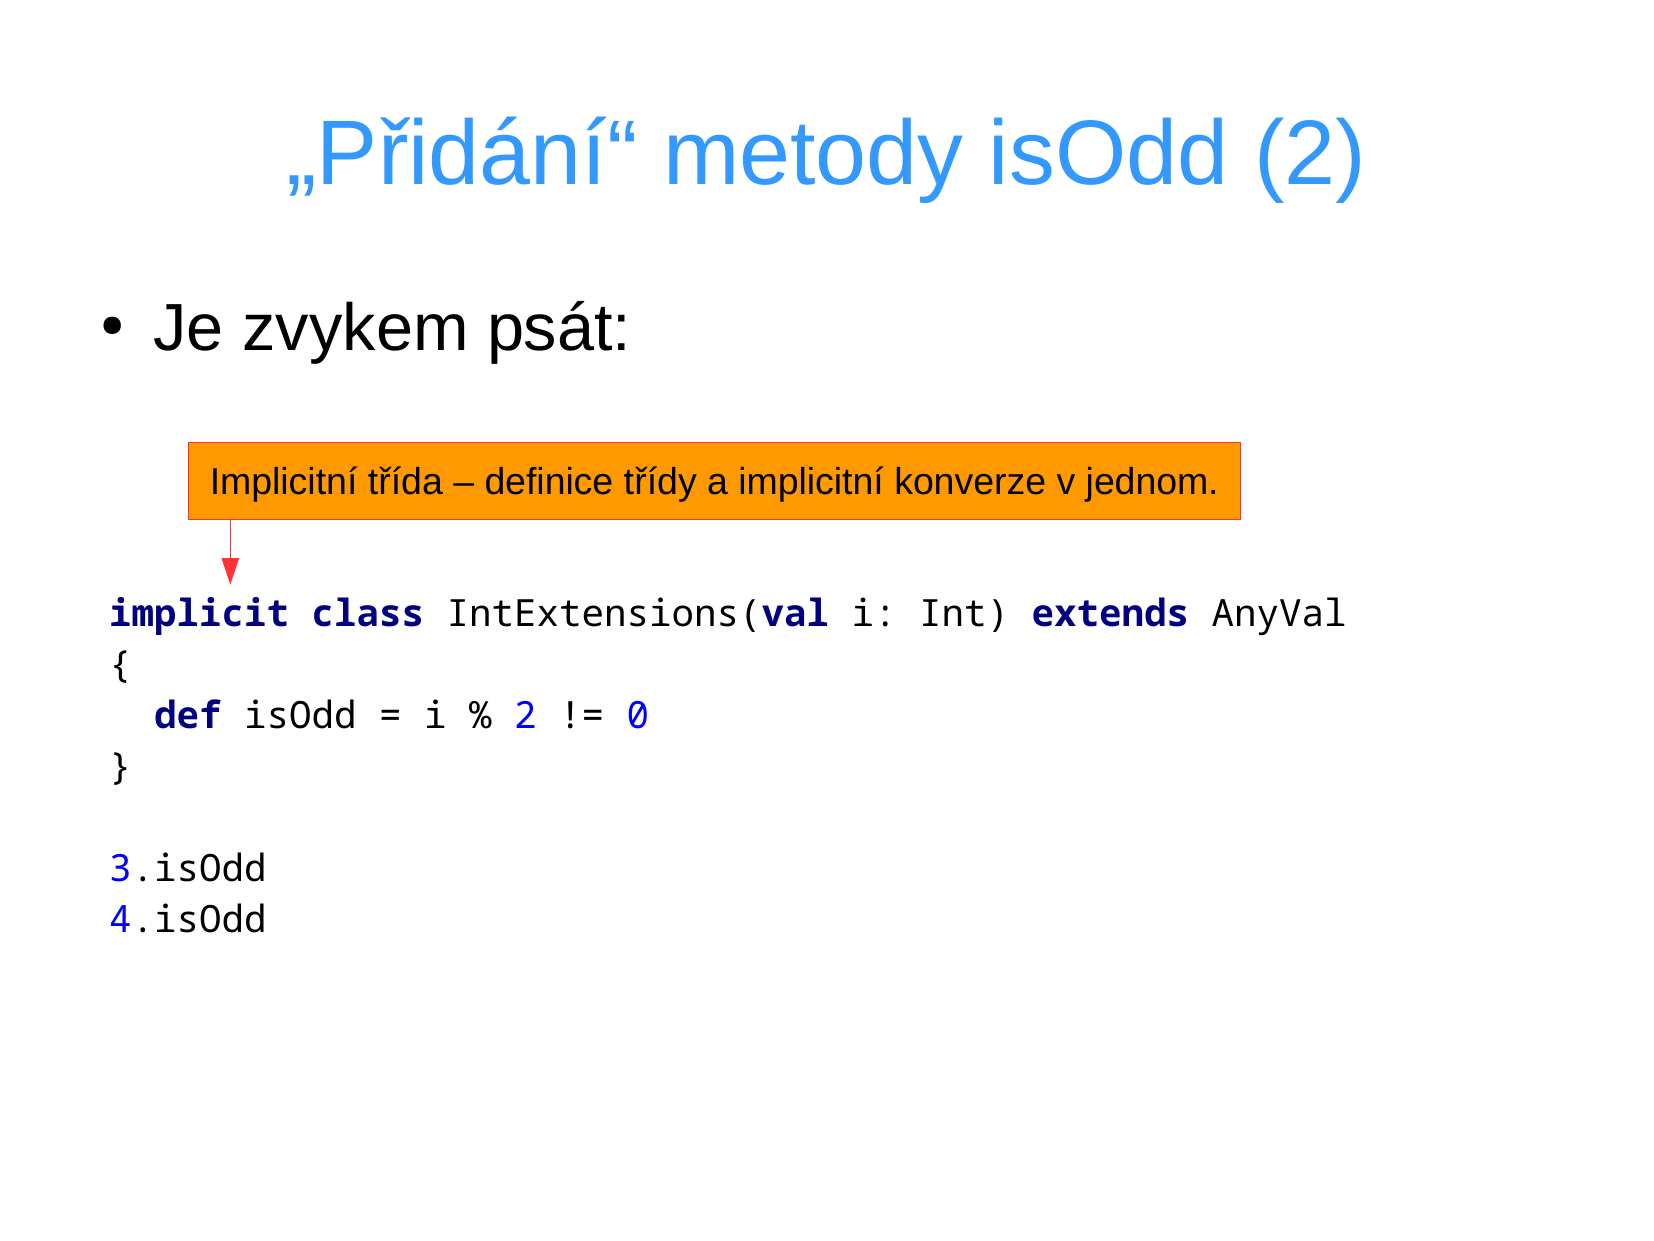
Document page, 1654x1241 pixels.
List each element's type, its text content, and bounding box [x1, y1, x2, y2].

title „Přidání“ metody isOdd (2) [82, 49, 1571, 257]
list Je zvykem psát: [82, 290, 1571, 1010]
text_box Implicitní třída – definice třídy a implicitní konverze v jednom. [188, 442, 1241, 520]
text_box implicit class IntExtensions(val i: Int) extends AnyVal { def isOdd = i % 2 != 0 } 3.isOdd 4.isOdd [94, 578, 1394, 902]
